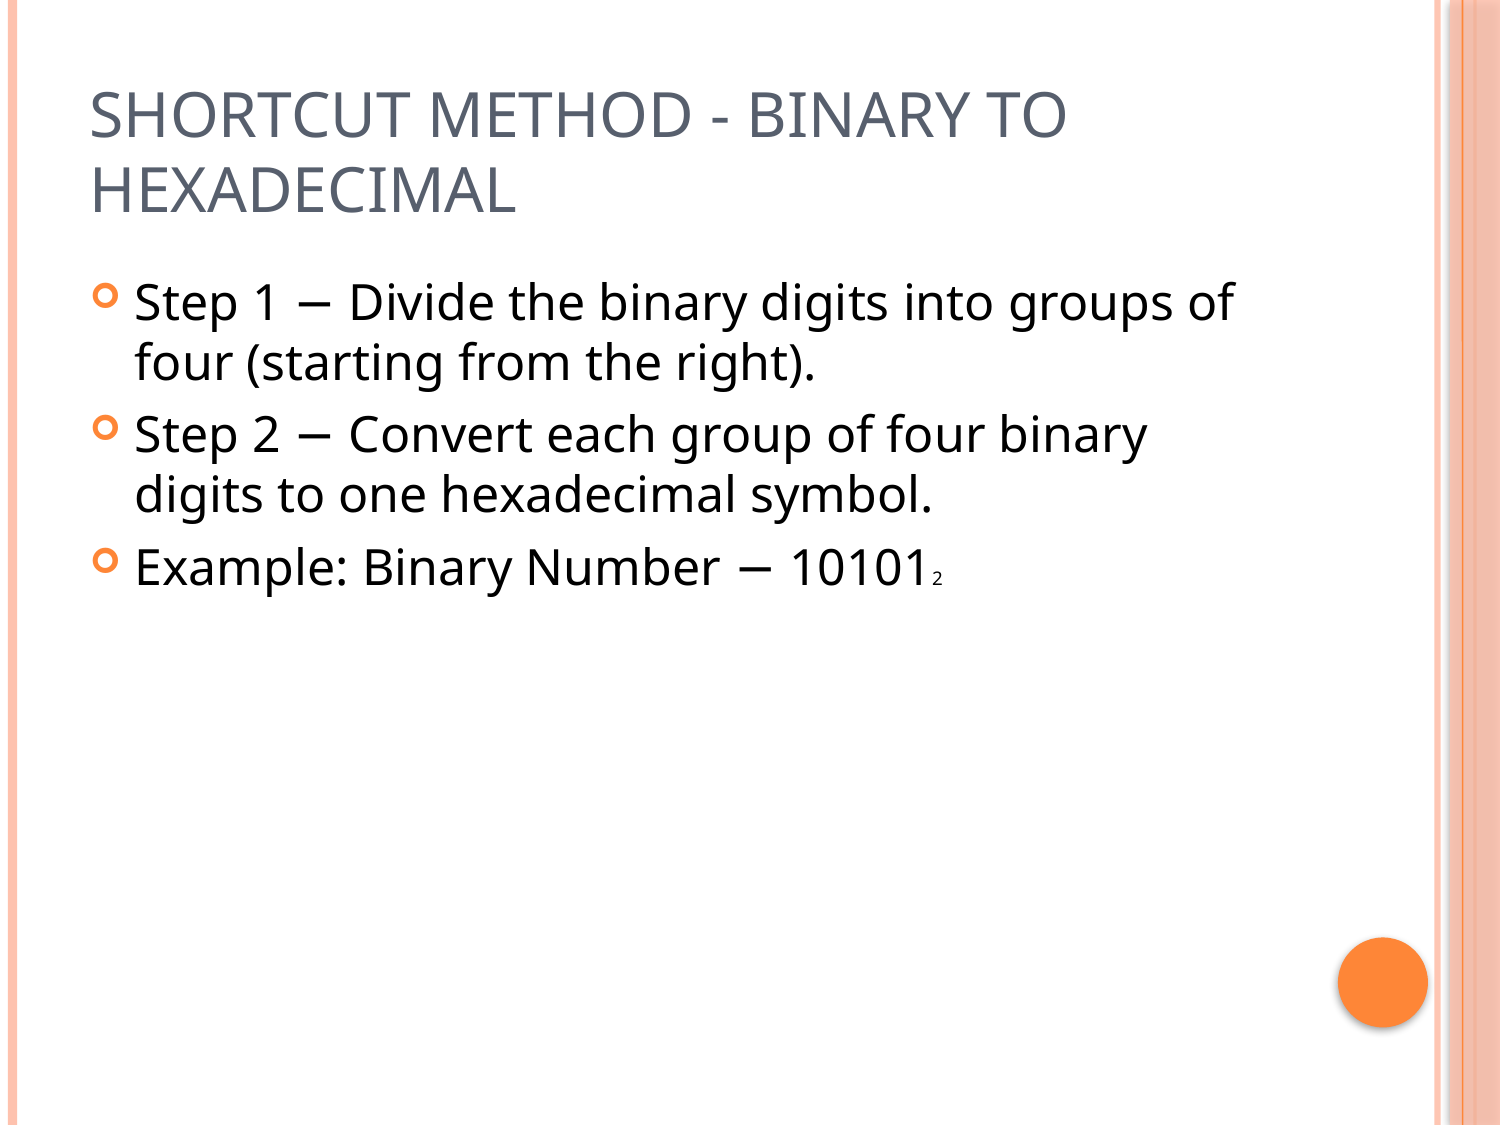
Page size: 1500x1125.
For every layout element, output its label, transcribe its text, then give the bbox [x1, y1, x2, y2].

title Shortcut method - Binary to Hexadecimal [75, 45, 1300, 233]
list Step 1 − Divide the binary digits into groups of four (starting from the right). Step 2 − Convert each group of four binary digits to one hexadecimal symbol. Example: Binary Number − 101012 [75, 262, 1300, 1062]
